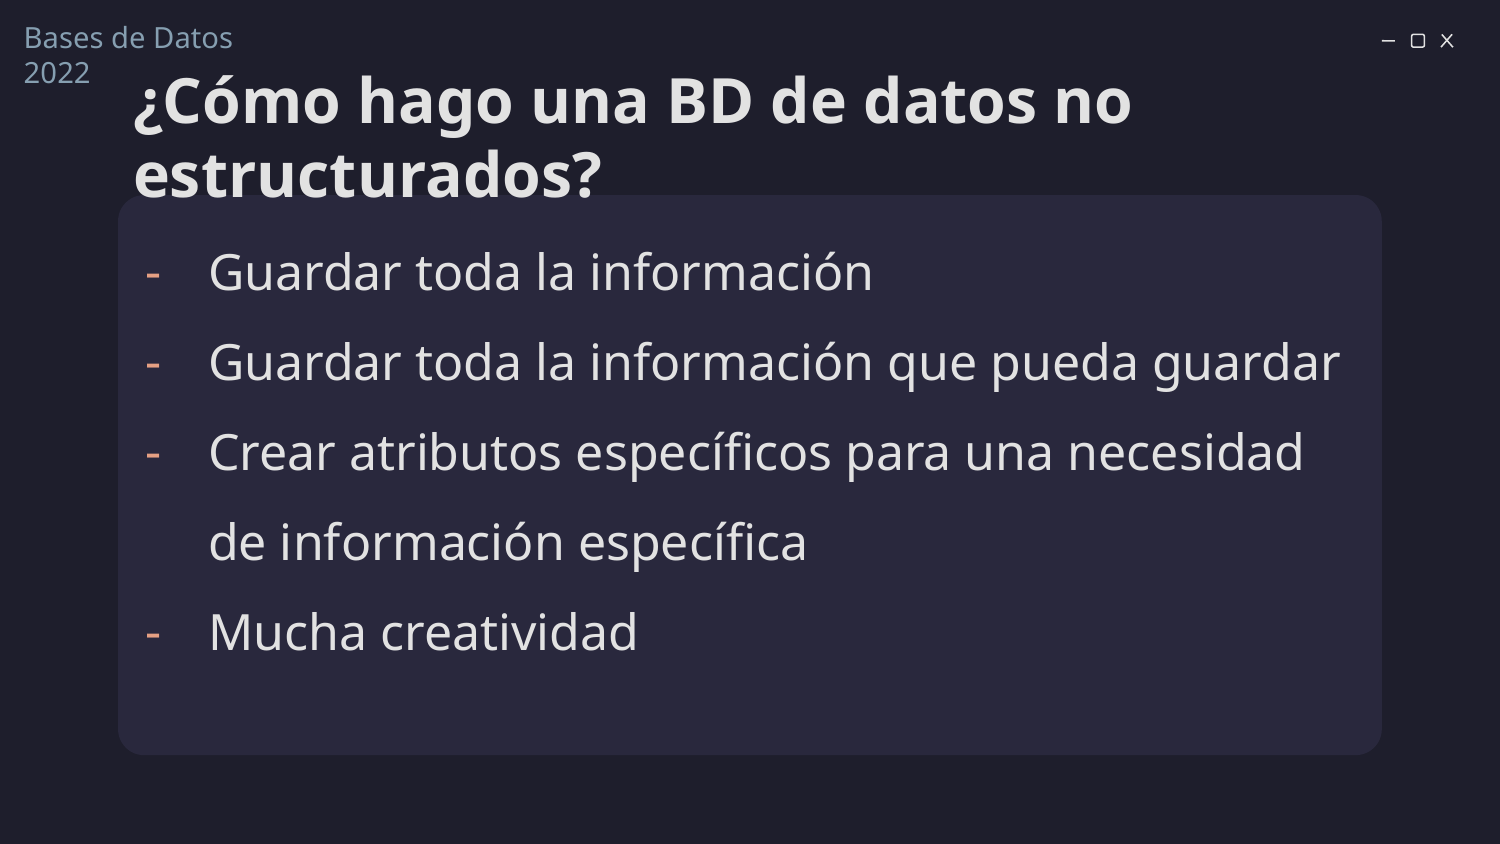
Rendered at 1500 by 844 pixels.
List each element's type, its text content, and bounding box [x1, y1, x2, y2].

list Guardar toda la información Guardar toda la información que pueda guardar Crear atributos específicos para una necesidad de información específica Mucha creatividad [118, 195, 1382, 750]
title ¿Cómo hago una BD de datos no estructurados? [118, 88, 1382, 183]
